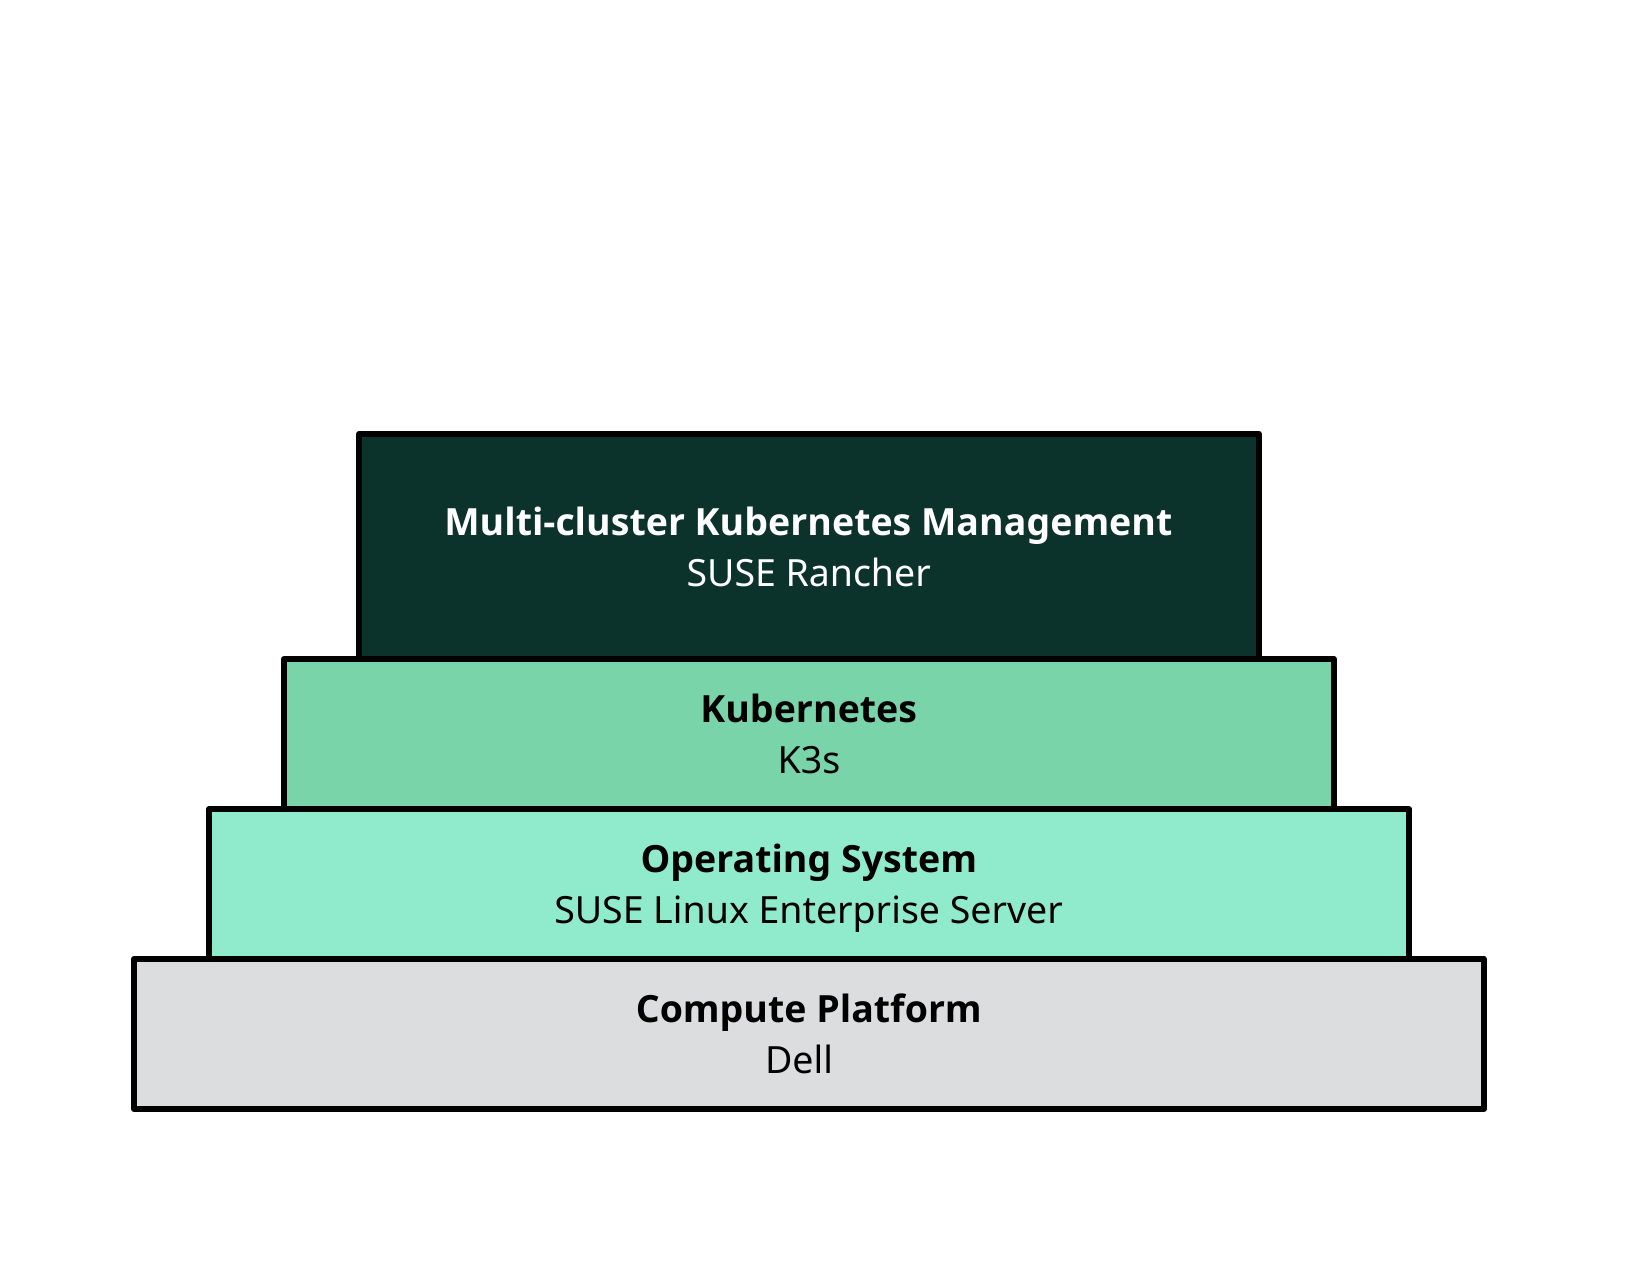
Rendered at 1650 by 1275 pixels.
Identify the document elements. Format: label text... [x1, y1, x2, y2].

text_box Kubernetes K3s [283, 658, 1334, 809]
text_box Compute Platform Dell [133, 958, 1484, 1109]
text_box Multi-cluster Kubernetes Management SUSE Rancher [358, 433, 1259, 659]
text_box Operating System SUSE Linux Enterprise Server [208, 809, 1409, 960]
